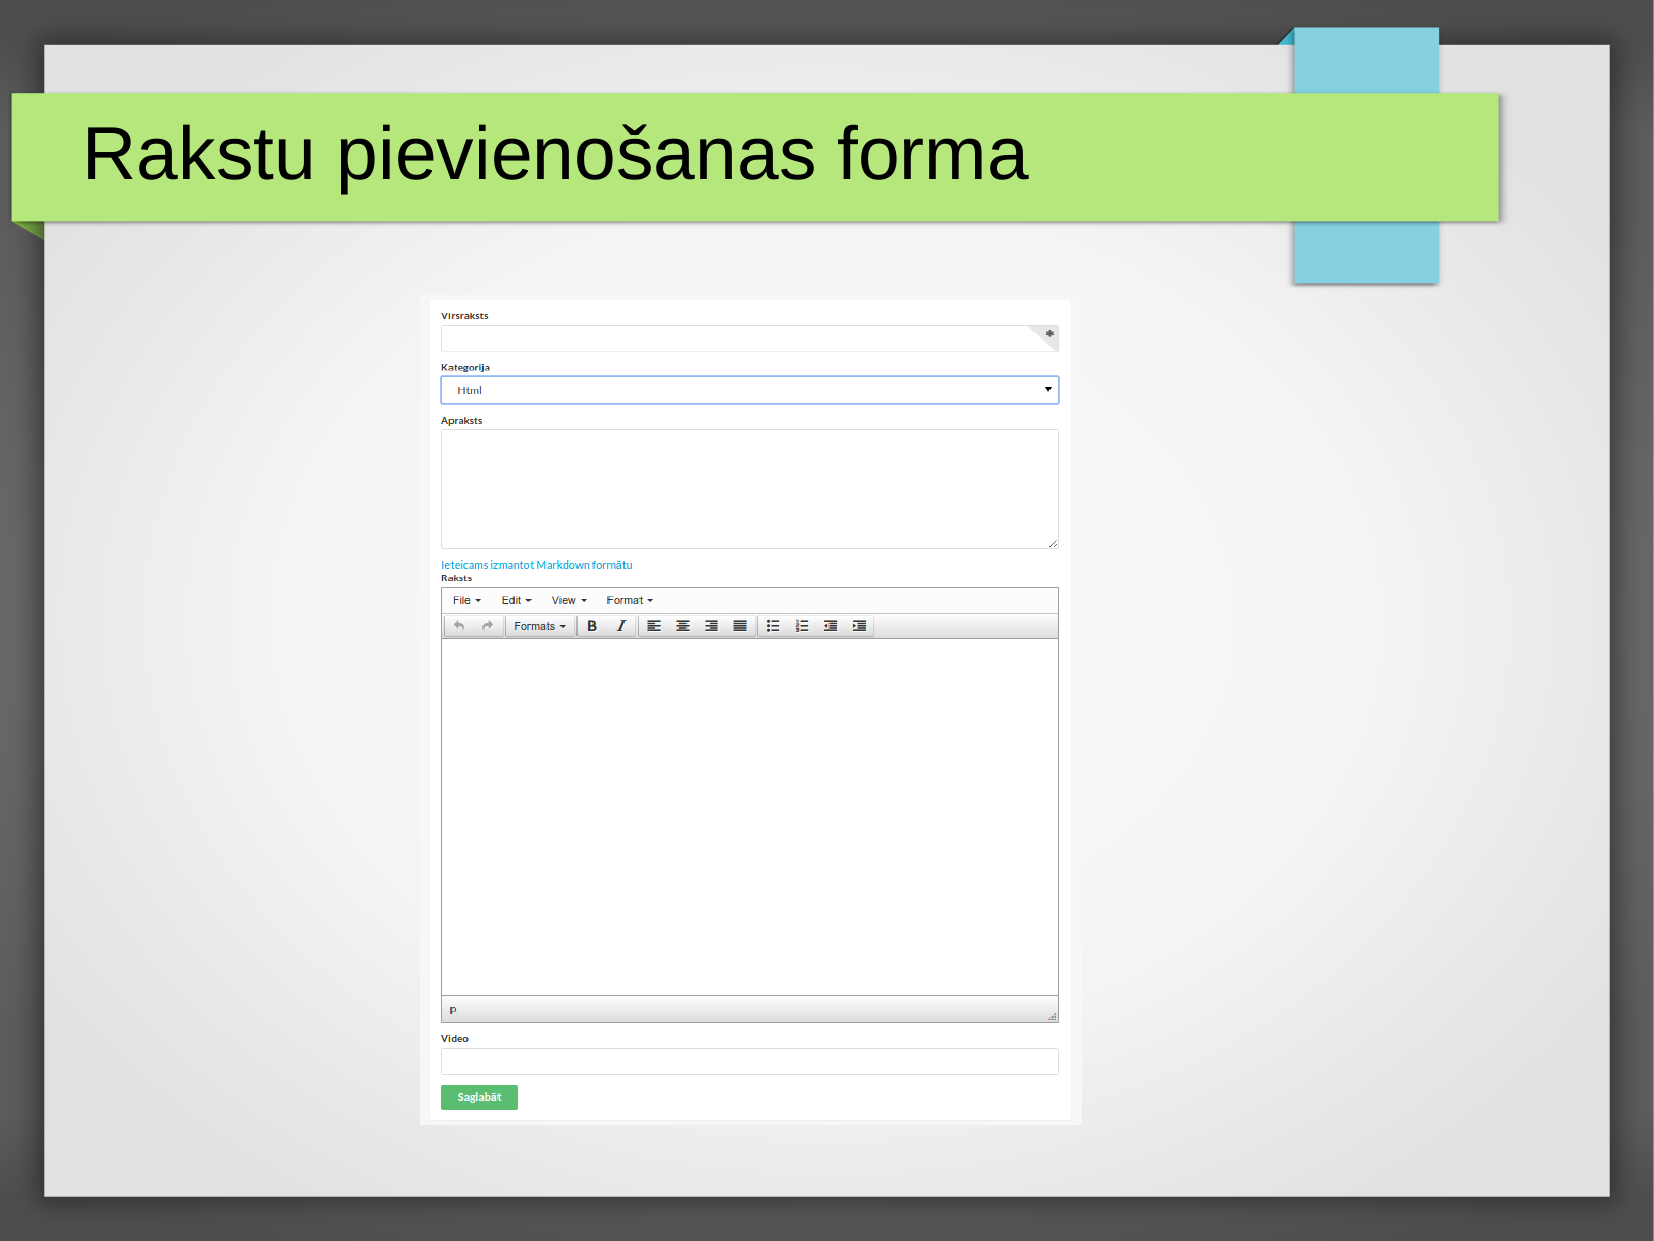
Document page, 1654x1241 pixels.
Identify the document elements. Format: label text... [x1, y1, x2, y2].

title Rakstu pievienošanas forma [82, 94, 1264, 213]
picture [0, 0, 1654, 1241]
